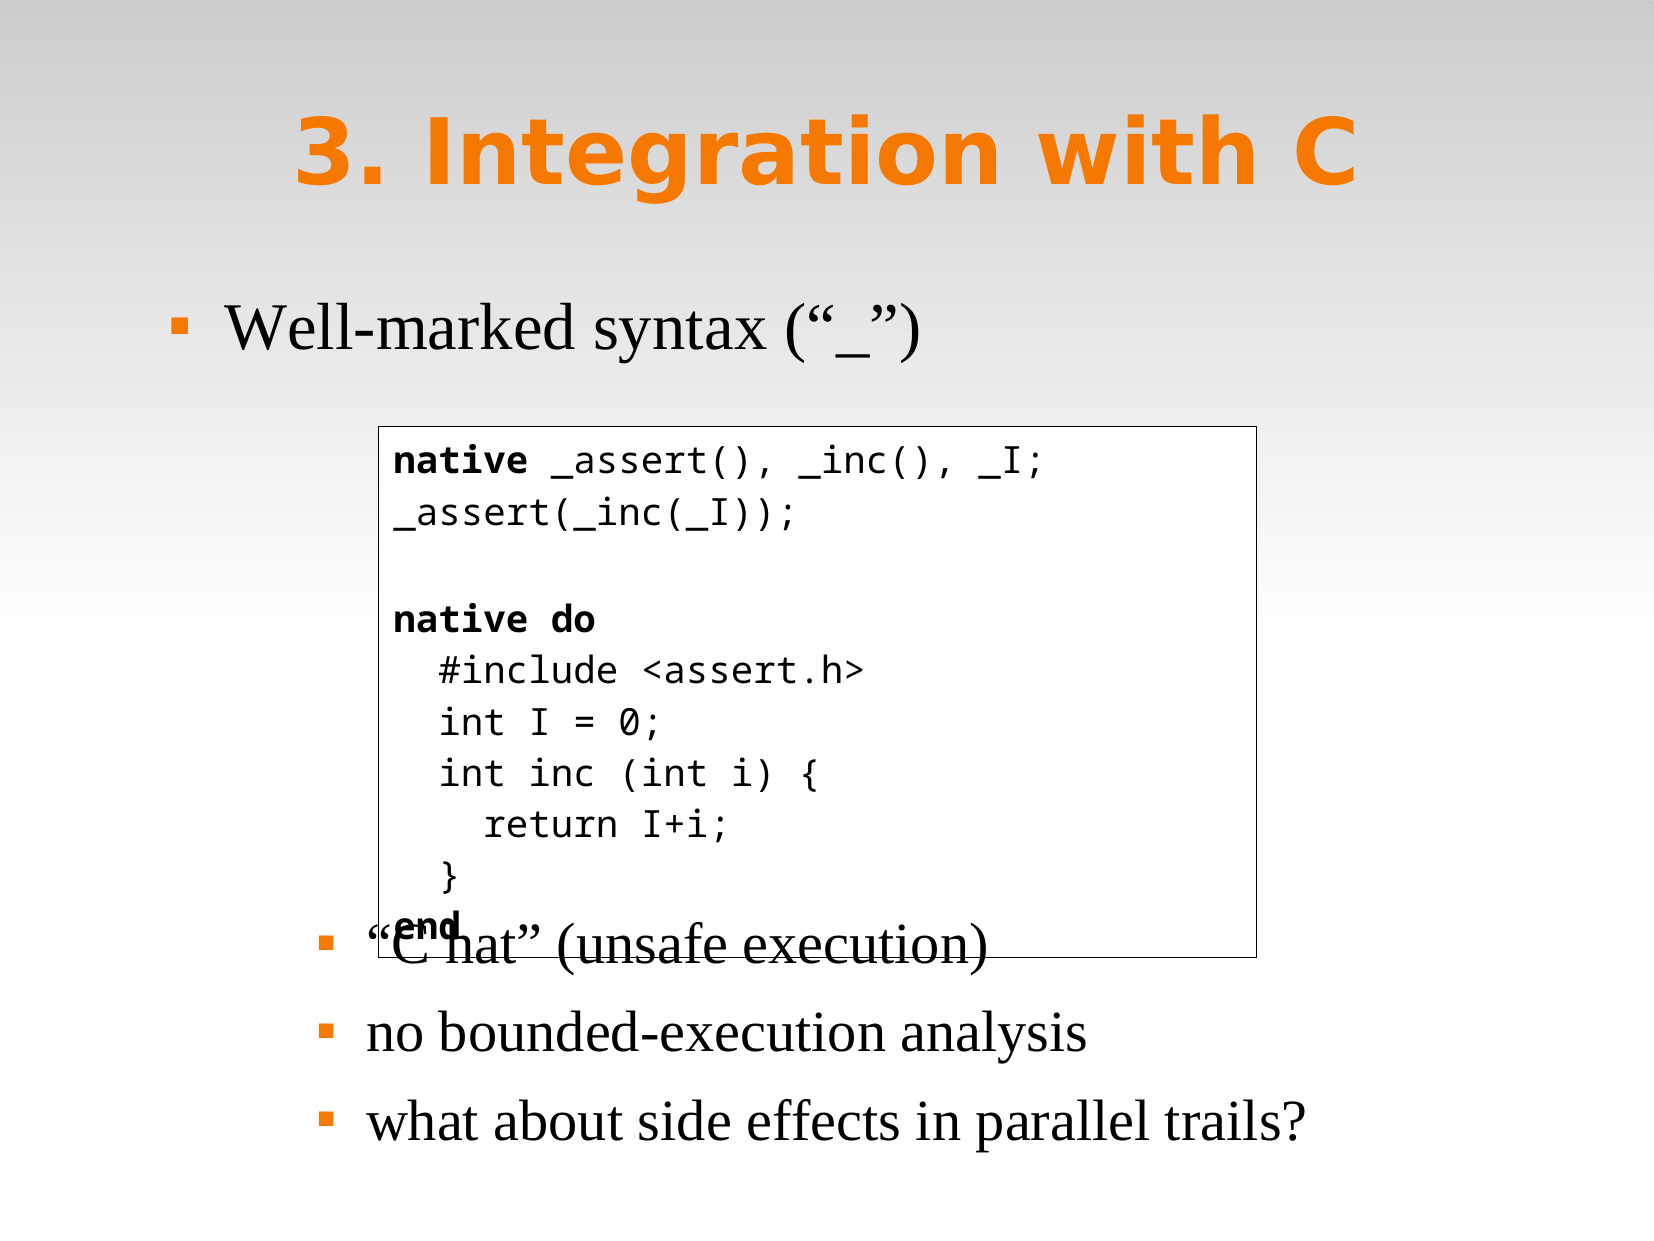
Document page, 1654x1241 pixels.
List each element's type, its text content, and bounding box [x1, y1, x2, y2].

title 3. Integration with C [82, 49, 1571, 257]
list Well-marked syntax (“_”) “C hat” (unsafe execution) no bounded-execution analysis what about side effects in parallel trails? [82, 290, 1571, 1211]
